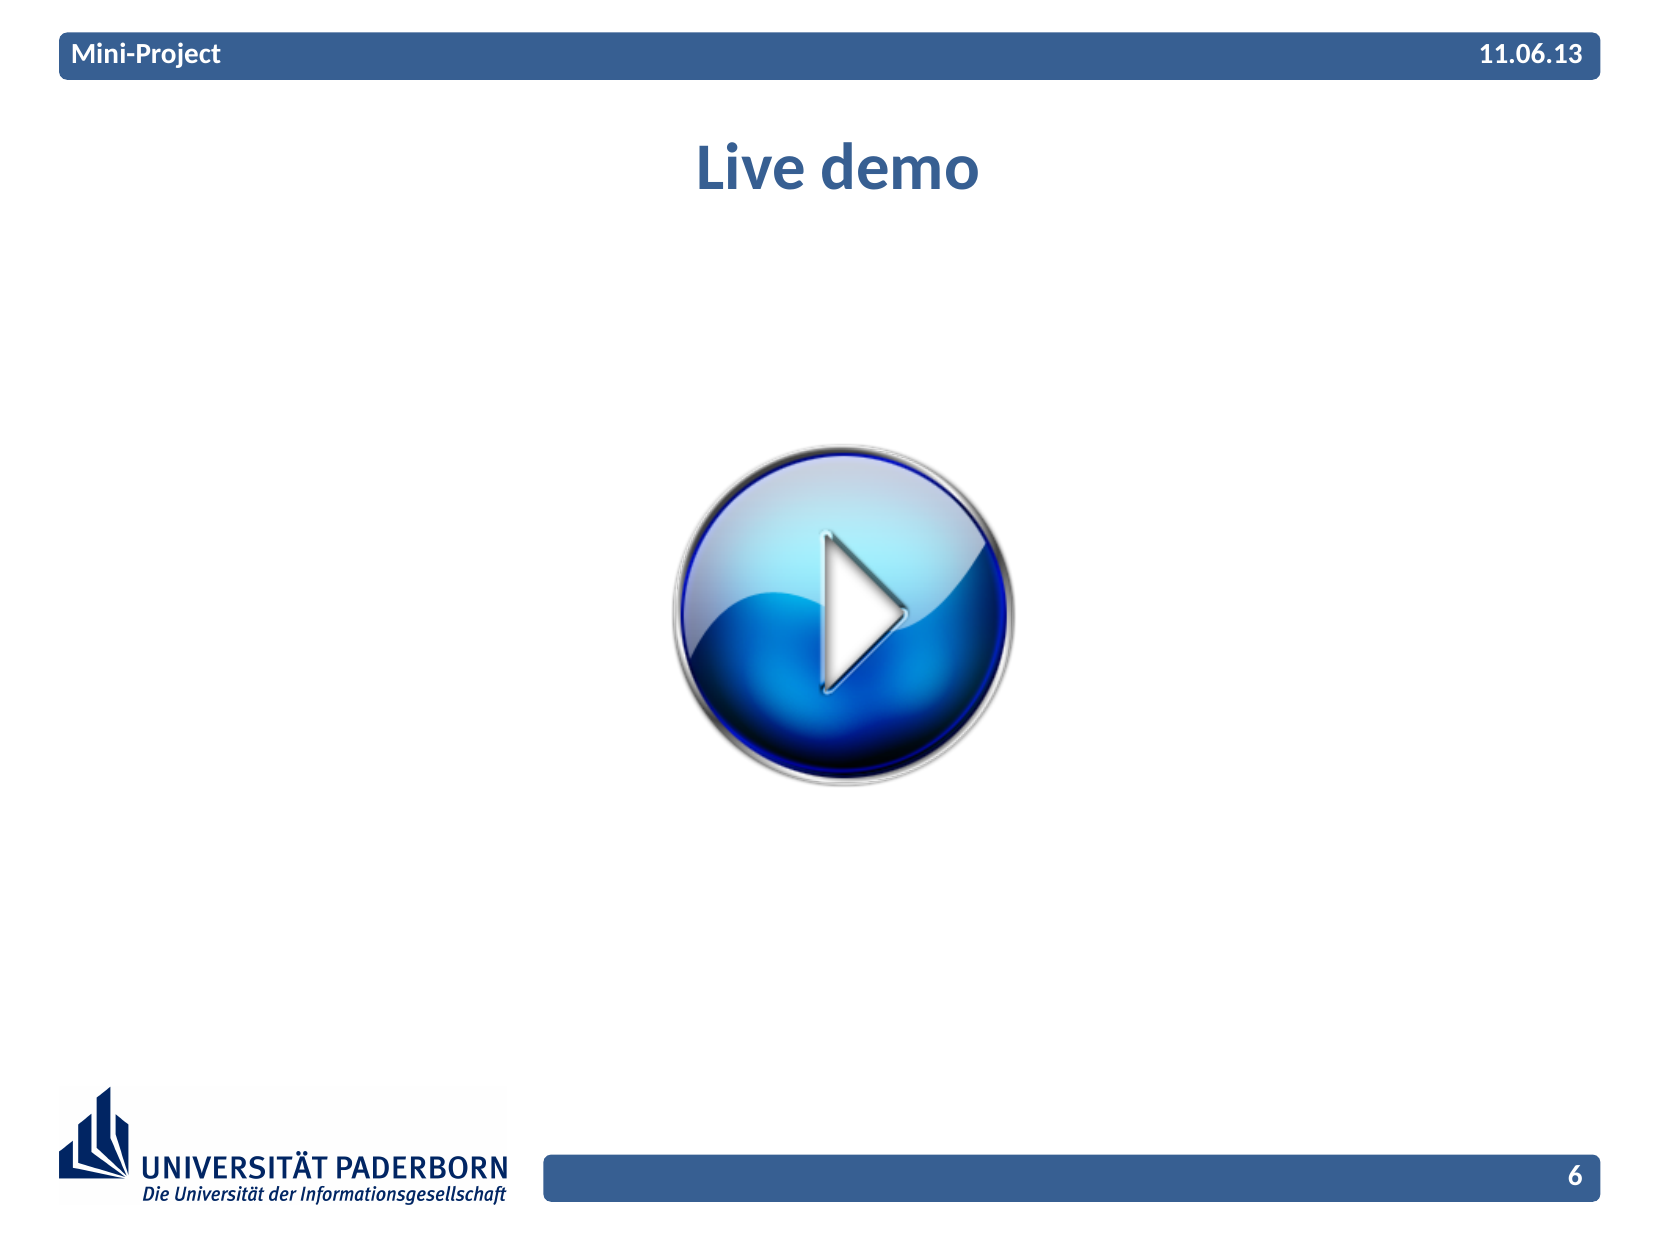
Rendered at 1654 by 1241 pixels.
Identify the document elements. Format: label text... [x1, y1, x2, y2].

title Live demo [82, 121, 1595, 225]
picture [648, 425, 1040, 816]
picture [59, 1086, 507, 1205]
